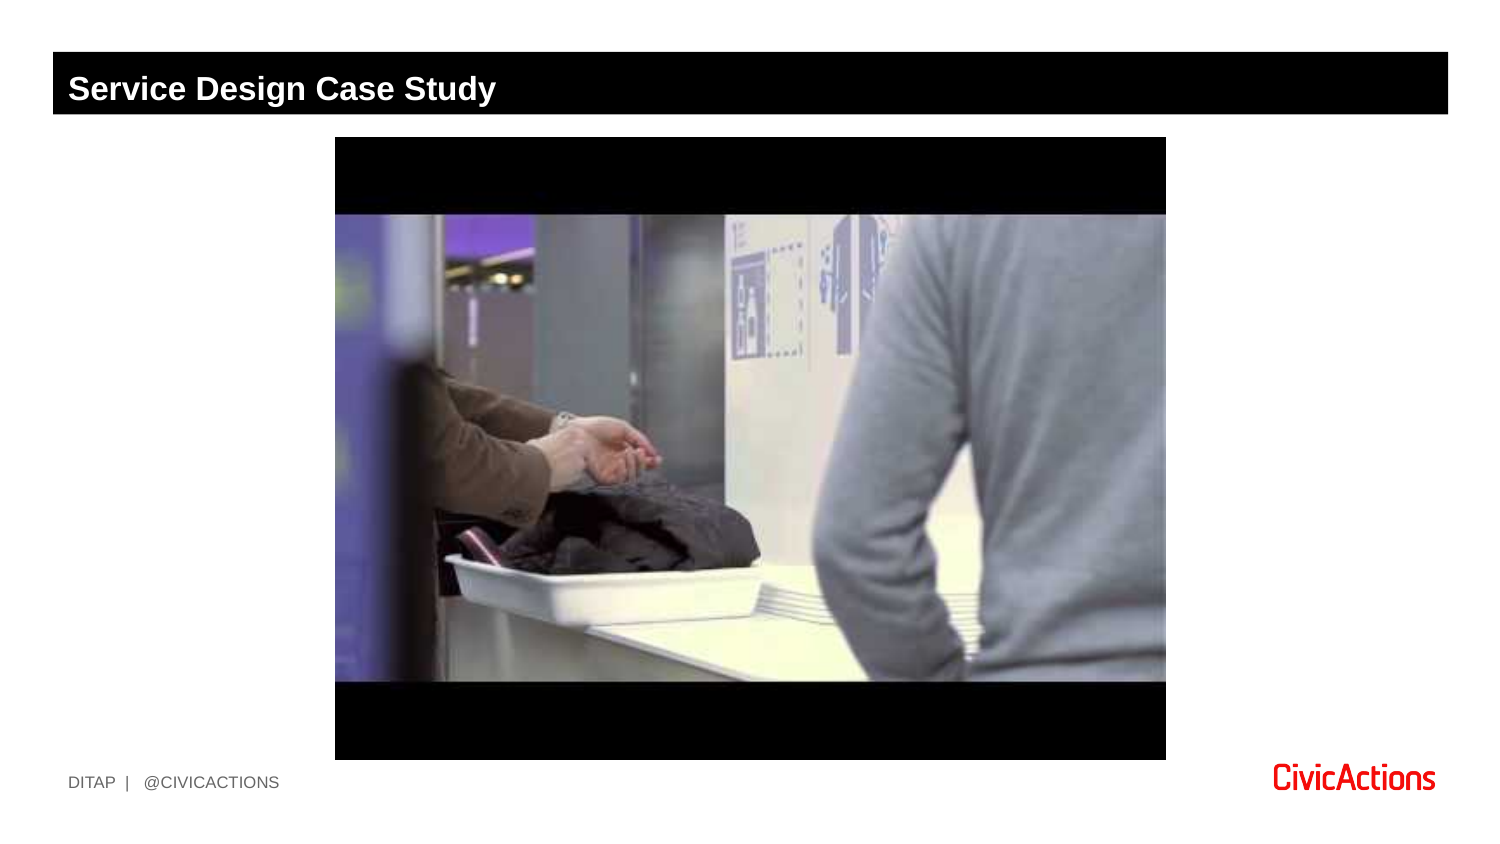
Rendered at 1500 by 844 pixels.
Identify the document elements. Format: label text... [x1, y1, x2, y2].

title Service Design Case Study [53, 51, 1449, 115]
picture [335, 137, 1166, 760]
picture [1271, 758, 1438, 795]
